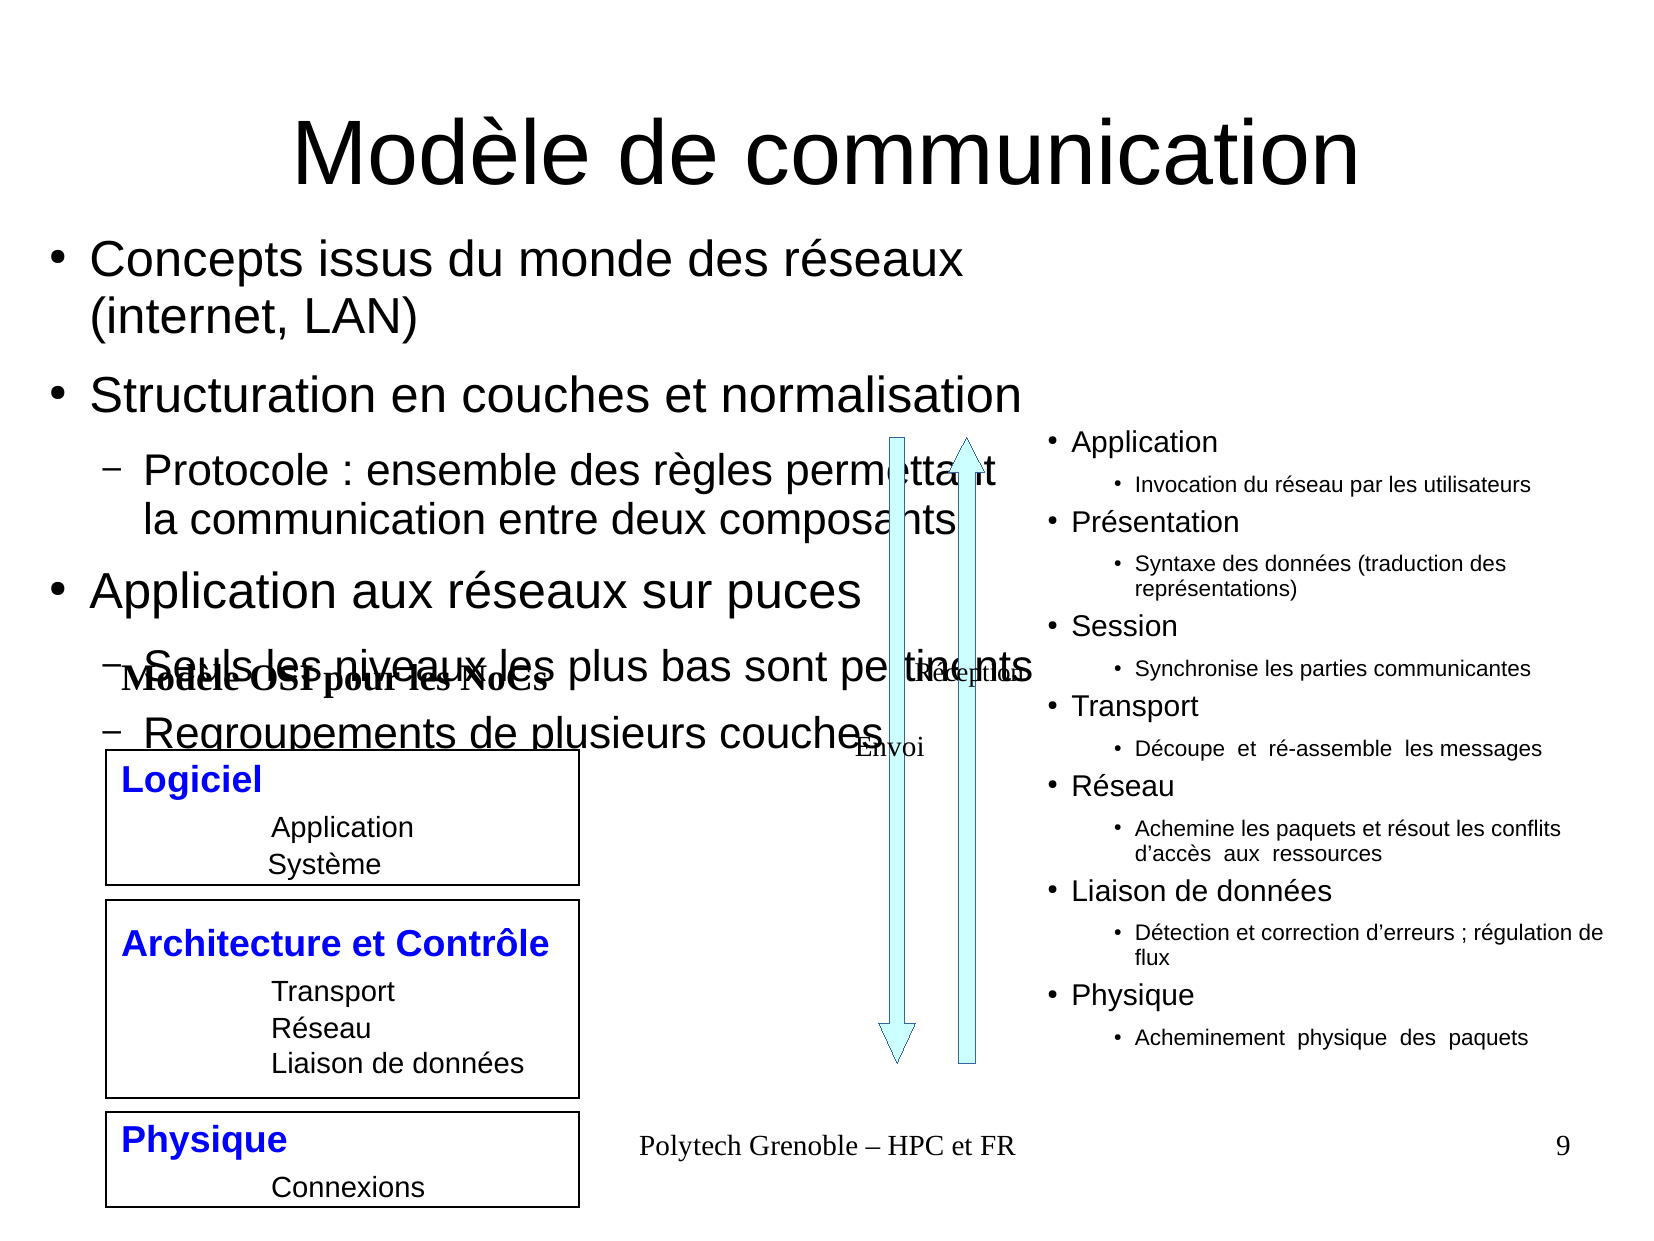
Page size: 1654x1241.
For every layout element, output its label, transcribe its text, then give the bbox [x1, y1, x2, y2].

text_box Envoi [839, 722, 940, 770]
text_box [958, 695, 976, 1064]
text_box Modèle OSI pour les NoCs [106, 649, 579, 706]
text_box Architecture et Contrôle Transport Réseau Liaison de données [106, 900, 579, 1099]
text_box [878, 770, 916, 1064]
list Concepts issus du monde des réseaux (internet, LAN) Structuration en couches et normalisation Protocole : ensemble des règles permettant la communication entre deux composants Application aux réseaux sur puces Seuls les niveaux les plus bas sont pertinents Regroupements de plusieurs couches [35, 230, 1040, 767]
title Modèle de communication [82, 49, 1571, 257]
text_box [889, 437, 905, 722]
text_box [948, 437, 985, 650]
text_box Physique Connexions [106, 1112, 579, 1208]
text_box Réception [899, 650, 1046, 695]
list Application Invocation du réseau par les utilisateurs Présentation Syntaxe des données (traduction des représentations) Session Synchronise les parties communicantes Transport Découpe et ré-assemble les messages Réseau Achemine les paquets et résout les conflits d’accès aux ressources Liaison de données Détection et correction d’erreurs ; régulation de flux Physique Acheminement physique des paquets [1039, 425, 1619, 1063]
text_box Logiciel Application Système [106, 750, 579, 886]
